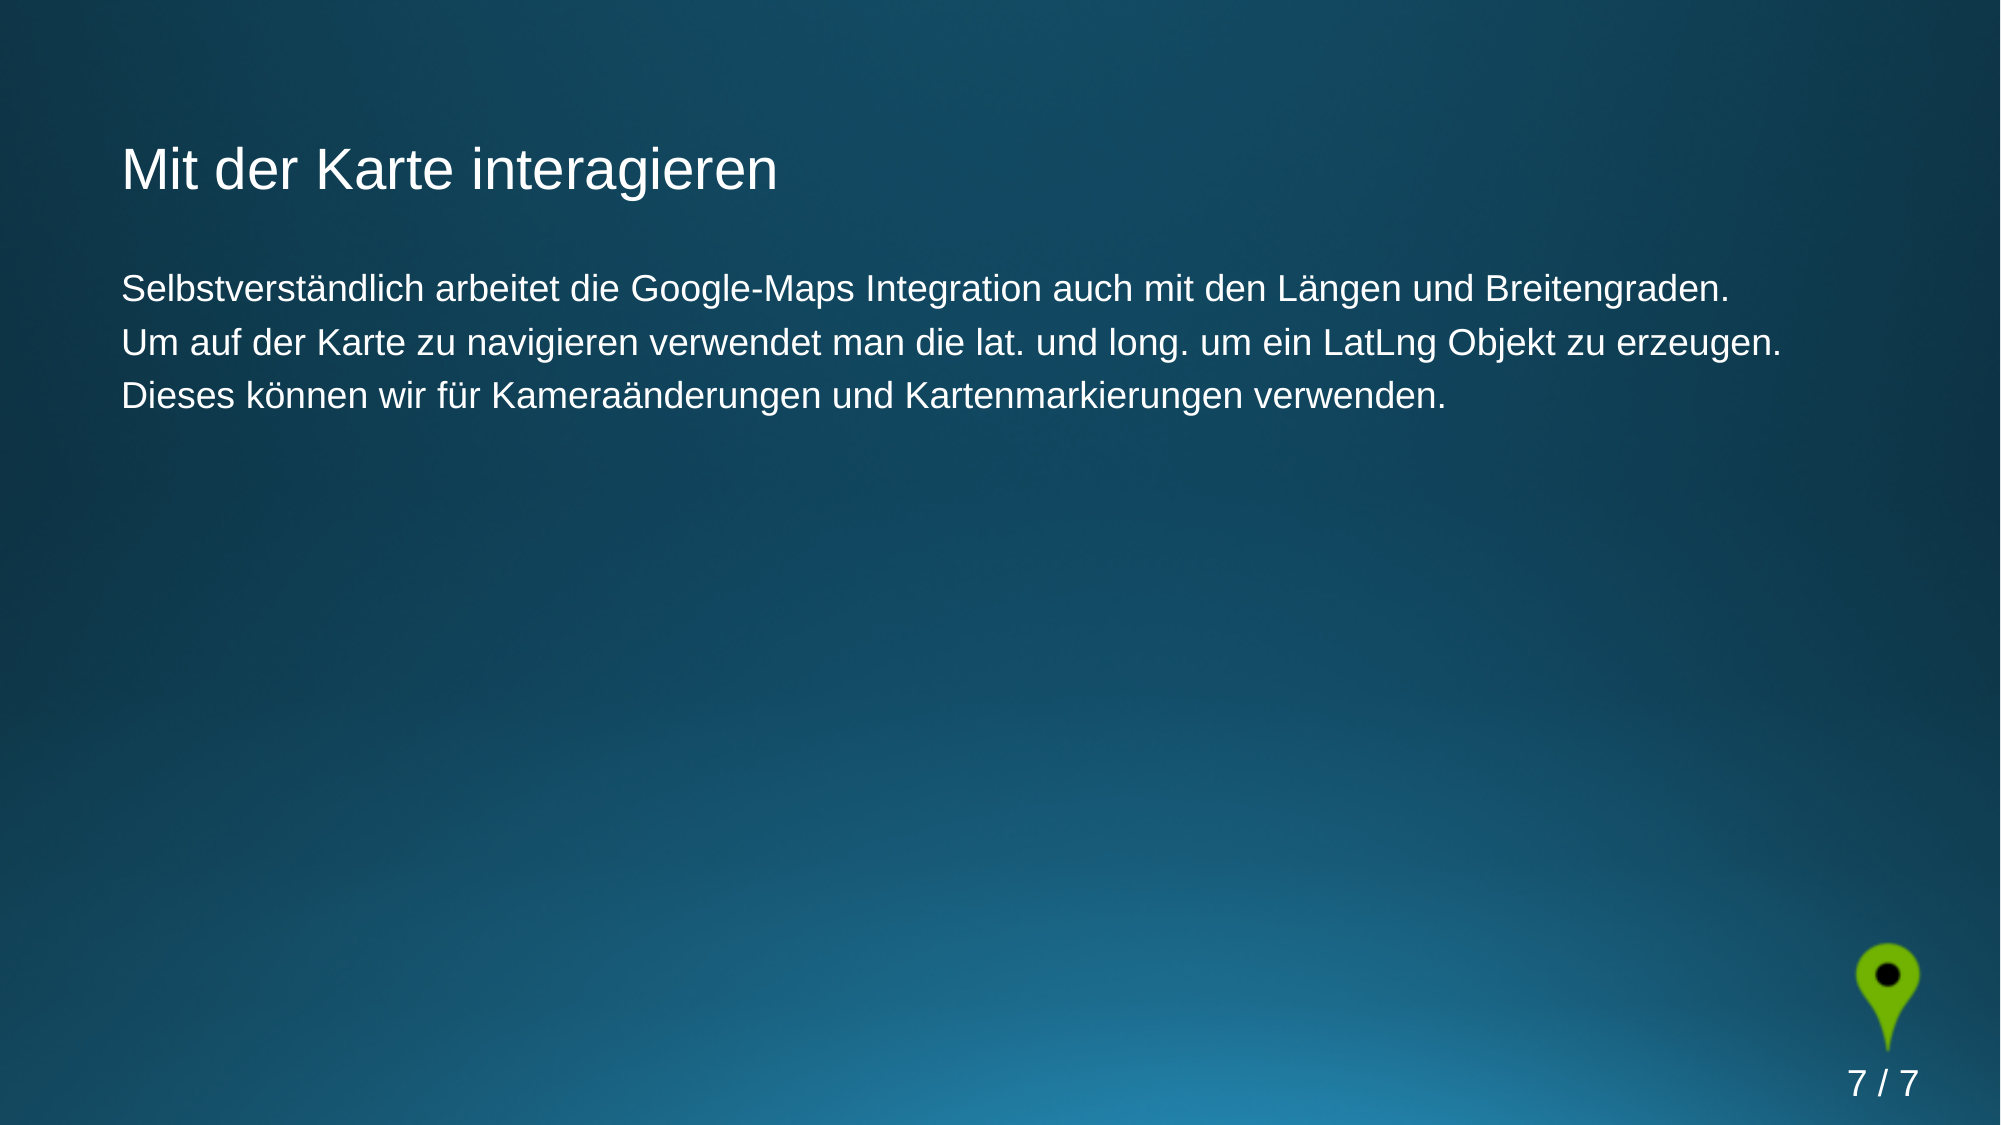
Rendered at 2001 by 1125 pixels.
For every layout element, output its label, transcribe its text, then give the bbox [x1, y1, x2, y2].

text_box <Foliennummer> / 7 [1832, 1055, 2000, 1125]
text_box Mit der Karte interagieren Selbstverständlich arbeitet die Google-Maps Integration auch mit den Längen und Breitengraden. Um auf der Karte zu navigieren verwendet man die lat. und long. um ein LatLng Objekt zu erzeugen. Dieses können wir für Kameraänderungen und Kartenmarkierungen verwenden. [106, 129, 1855, 425]
picture [0, 0, 2001, 1125]
